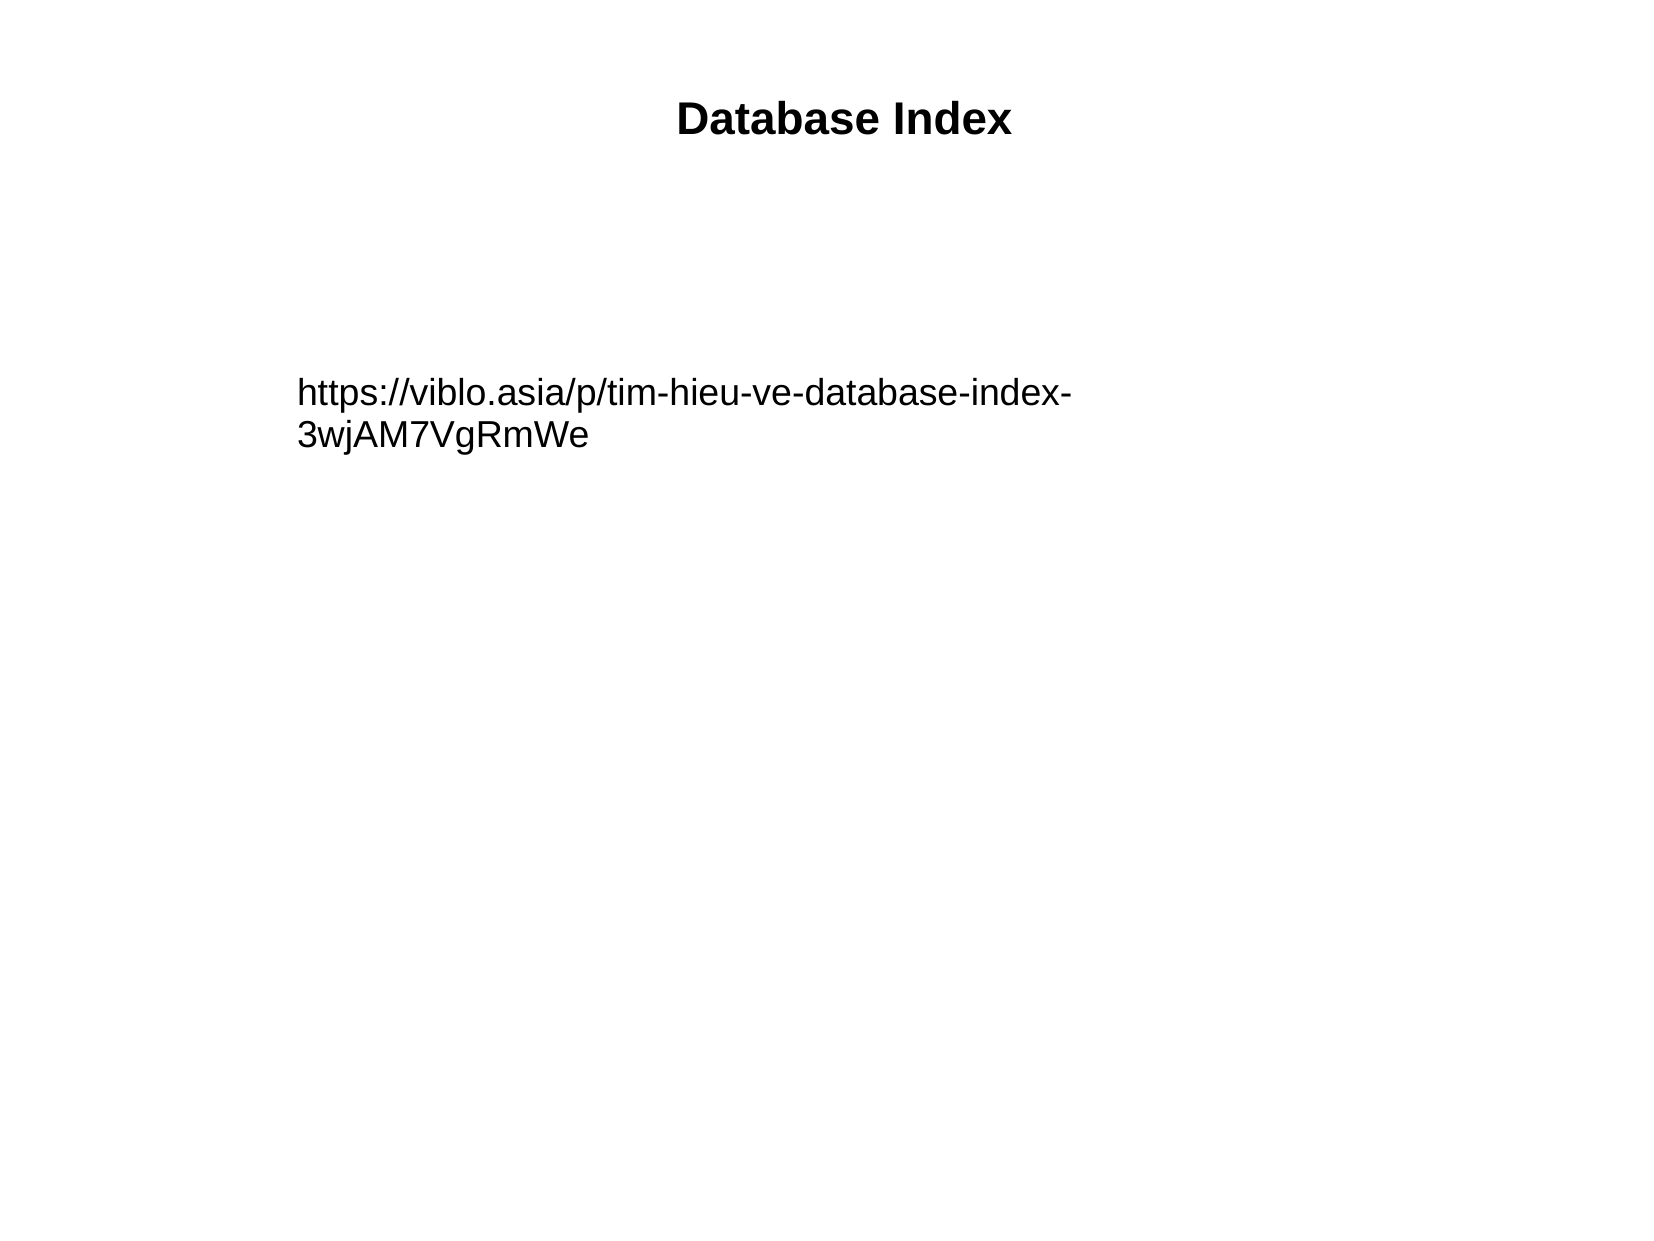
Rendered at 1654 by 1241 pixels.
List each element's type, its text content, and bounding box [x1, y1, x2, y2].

title Database Index [82, 49, 1571, 181]
text_box https://viblo.asia/p/tim-hieu-ve-database-index-3wjAM7VgRmWe [282, 363, 1380, 421]
